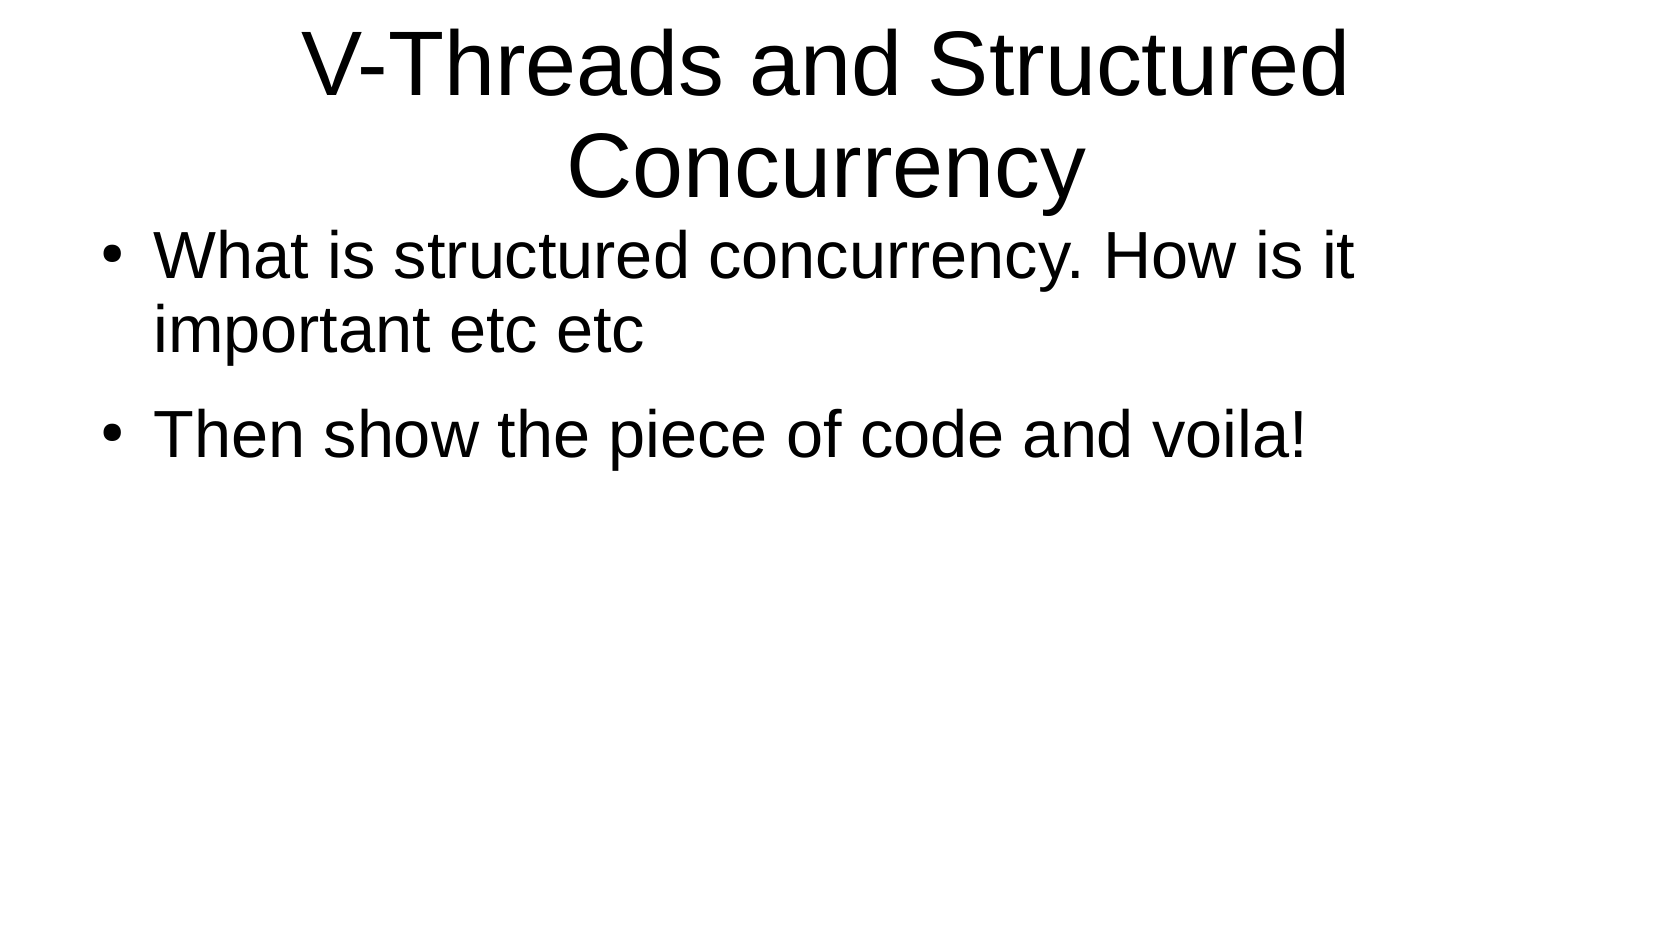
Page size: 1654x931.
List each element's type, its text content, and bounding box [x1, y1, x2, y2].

title V-Threads and Structured Concurrency [82, 12, 1571, 217]
list What is structured concurrency. How is it important etc etc Then show the piece of code and voila! [82, 217, 1571, 758]
